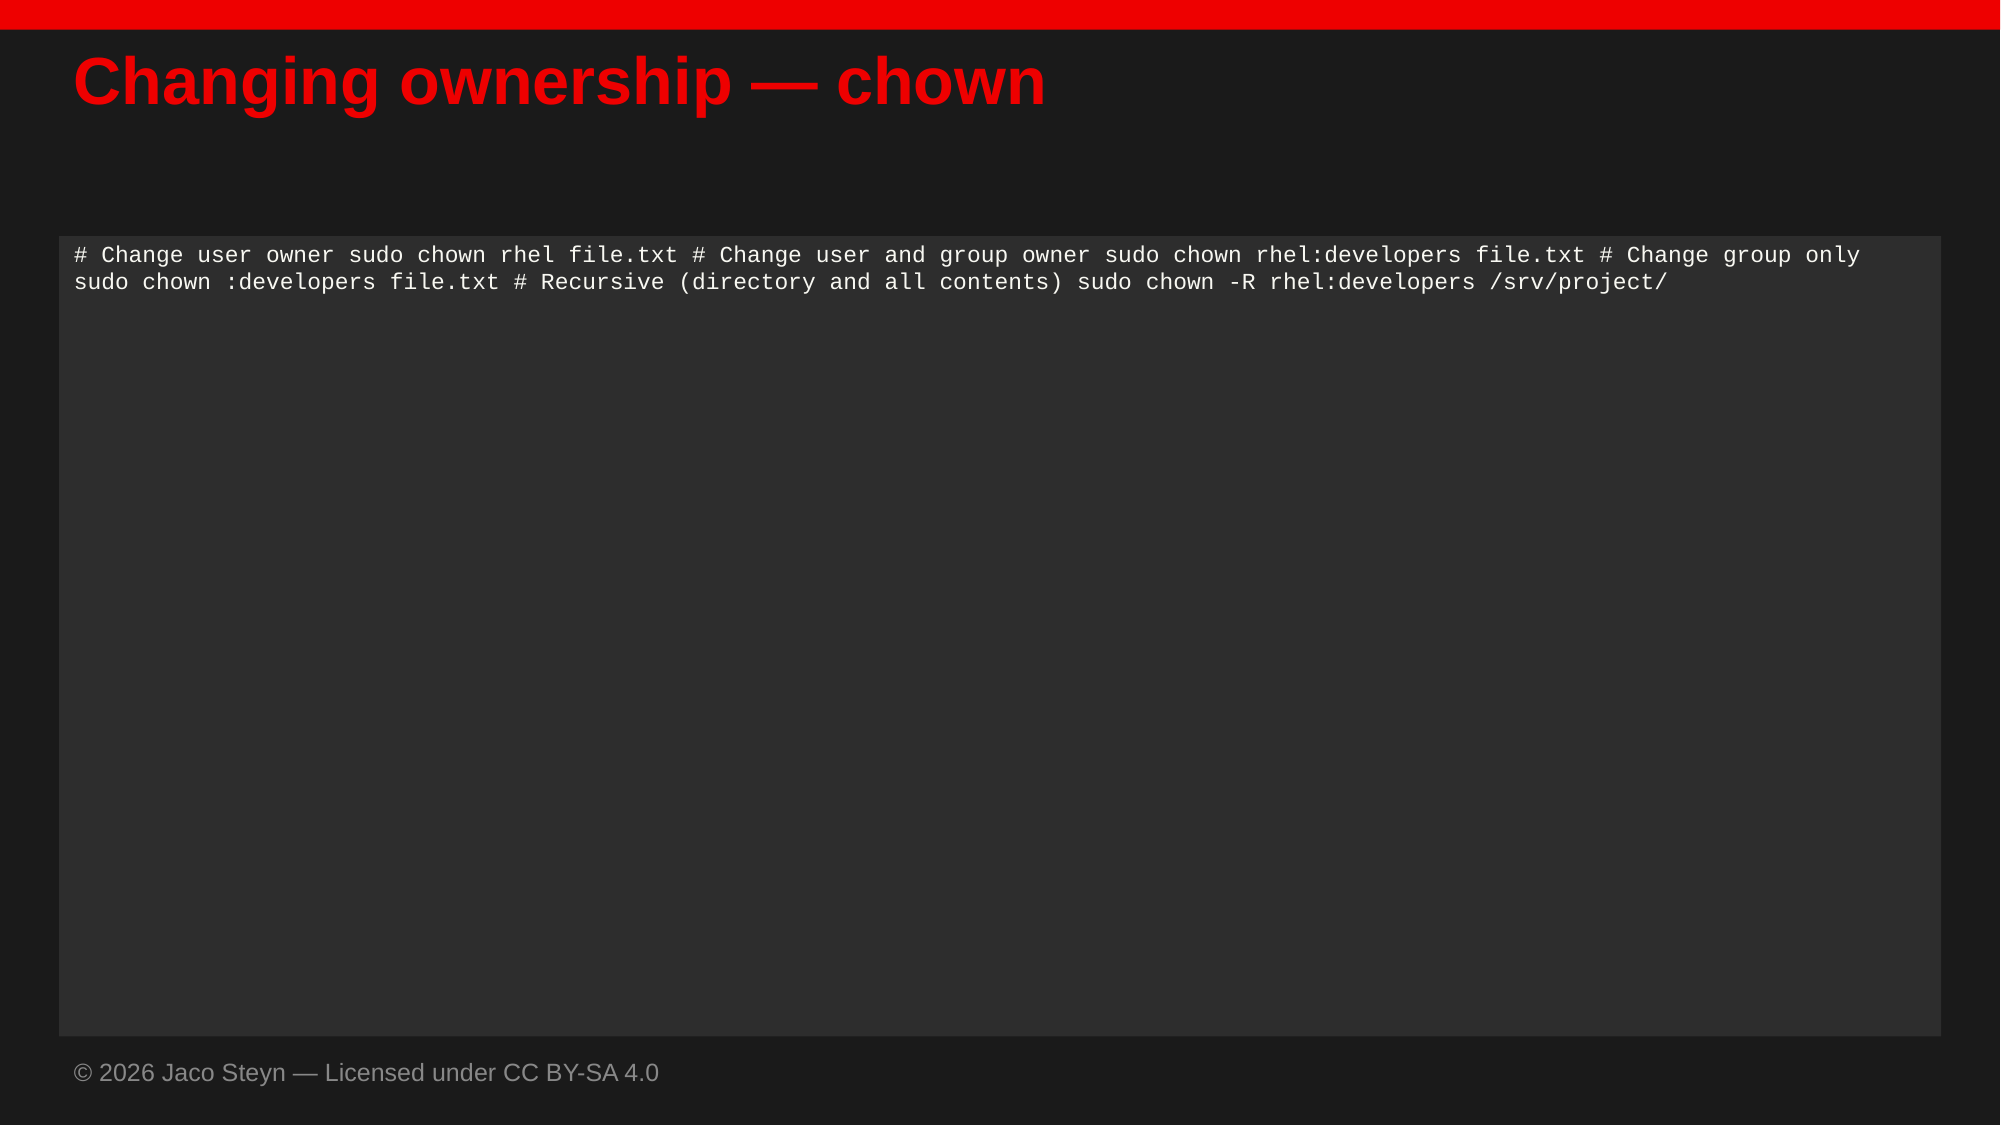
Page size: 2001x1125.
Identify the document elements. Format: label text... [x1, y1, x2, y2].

text_box # Change user owner sudo chown rhel file.txt # Change user and group owner sudo chown rhel:developers file.txt # Change group only sudo chown :developers file.txt # Recursive (directory and all contents) sudo chown -R rhel:developers /srv/project/ [59, 236, 1942, 1037]
text_box © 2026 Jaco Steyn — Licensed under CC BY-SA 4.0 [59, 1051, 1942, 1093]
text_box Changing ownership — chown [59, 36, 1942, 208]
text_box [0, 0, 2001, 30]
